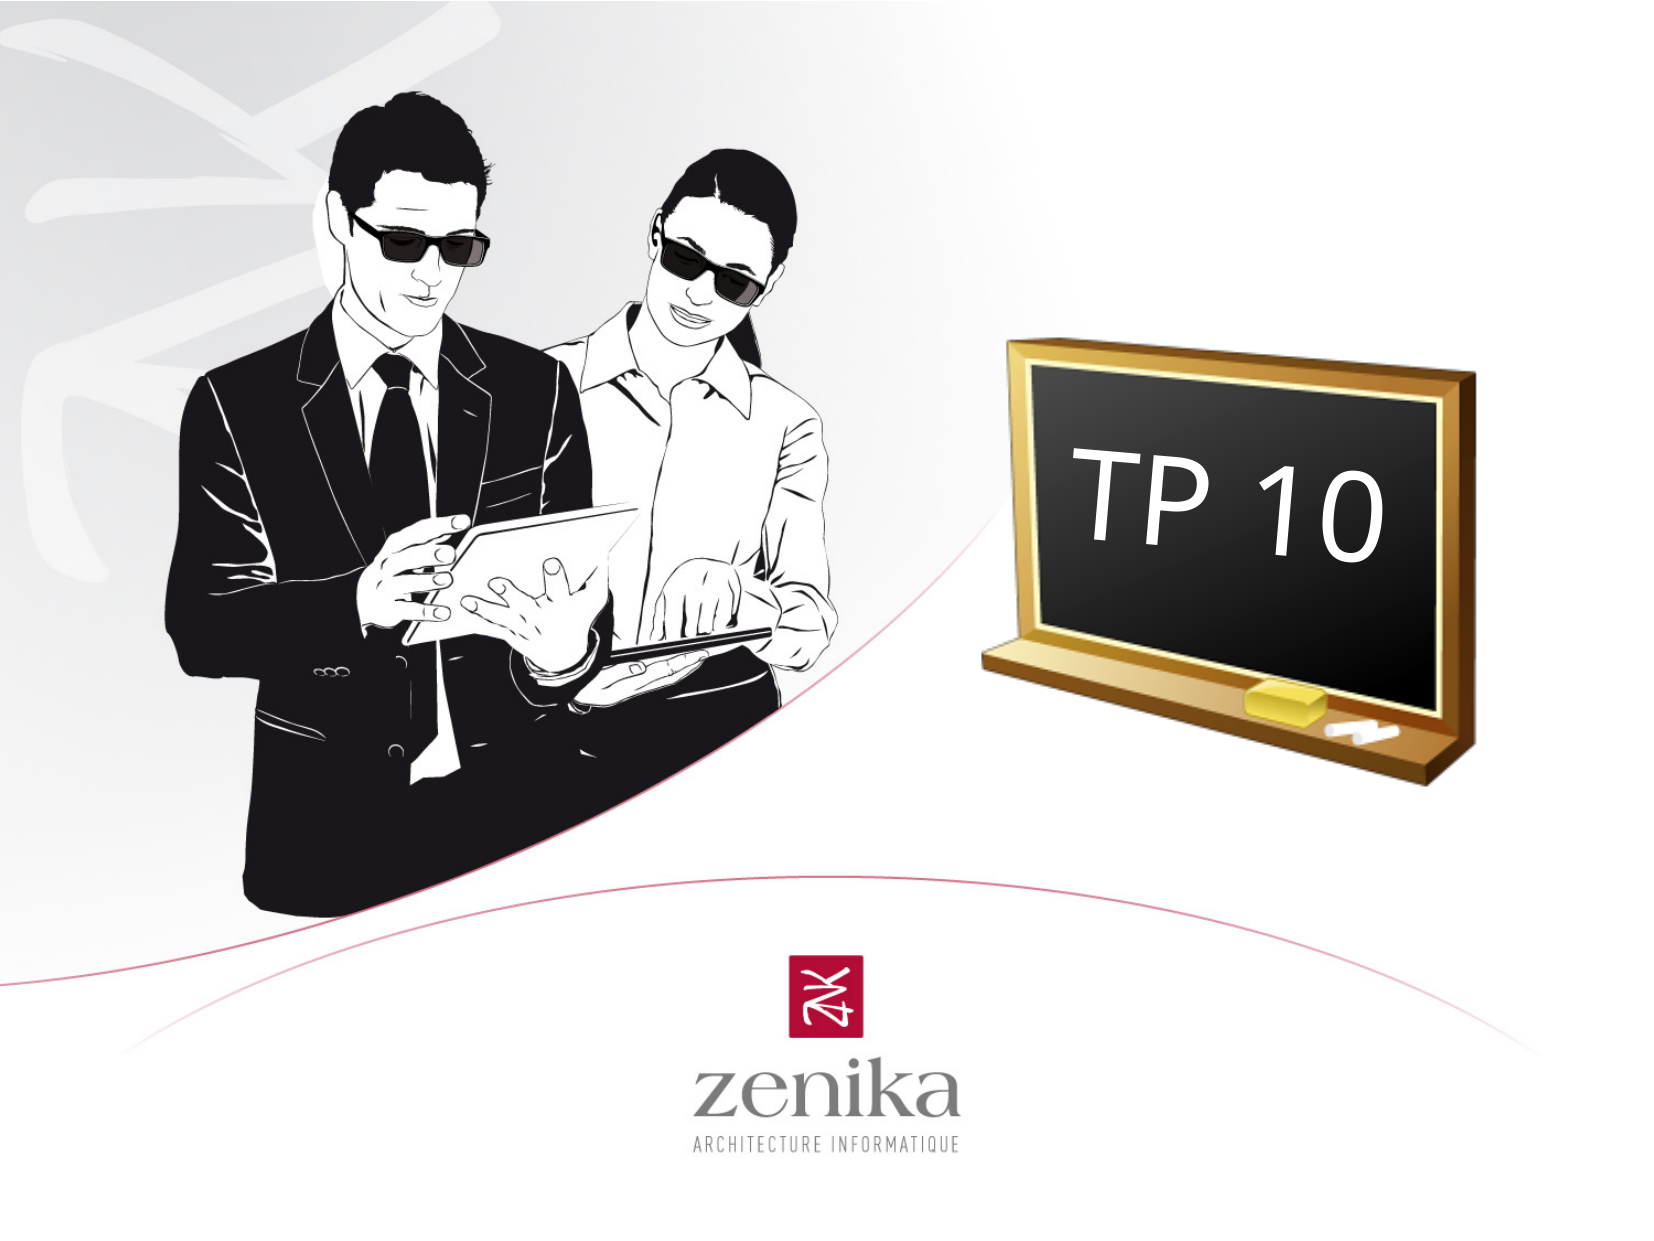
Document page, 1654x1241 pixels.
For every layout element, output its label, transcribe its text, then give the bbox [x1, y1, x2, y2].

subtitle [885, 590, 1571, 875]
picture [0, 1, 1652, 1241]
text_box TP 10 [1046, 395, 1442, 618]
